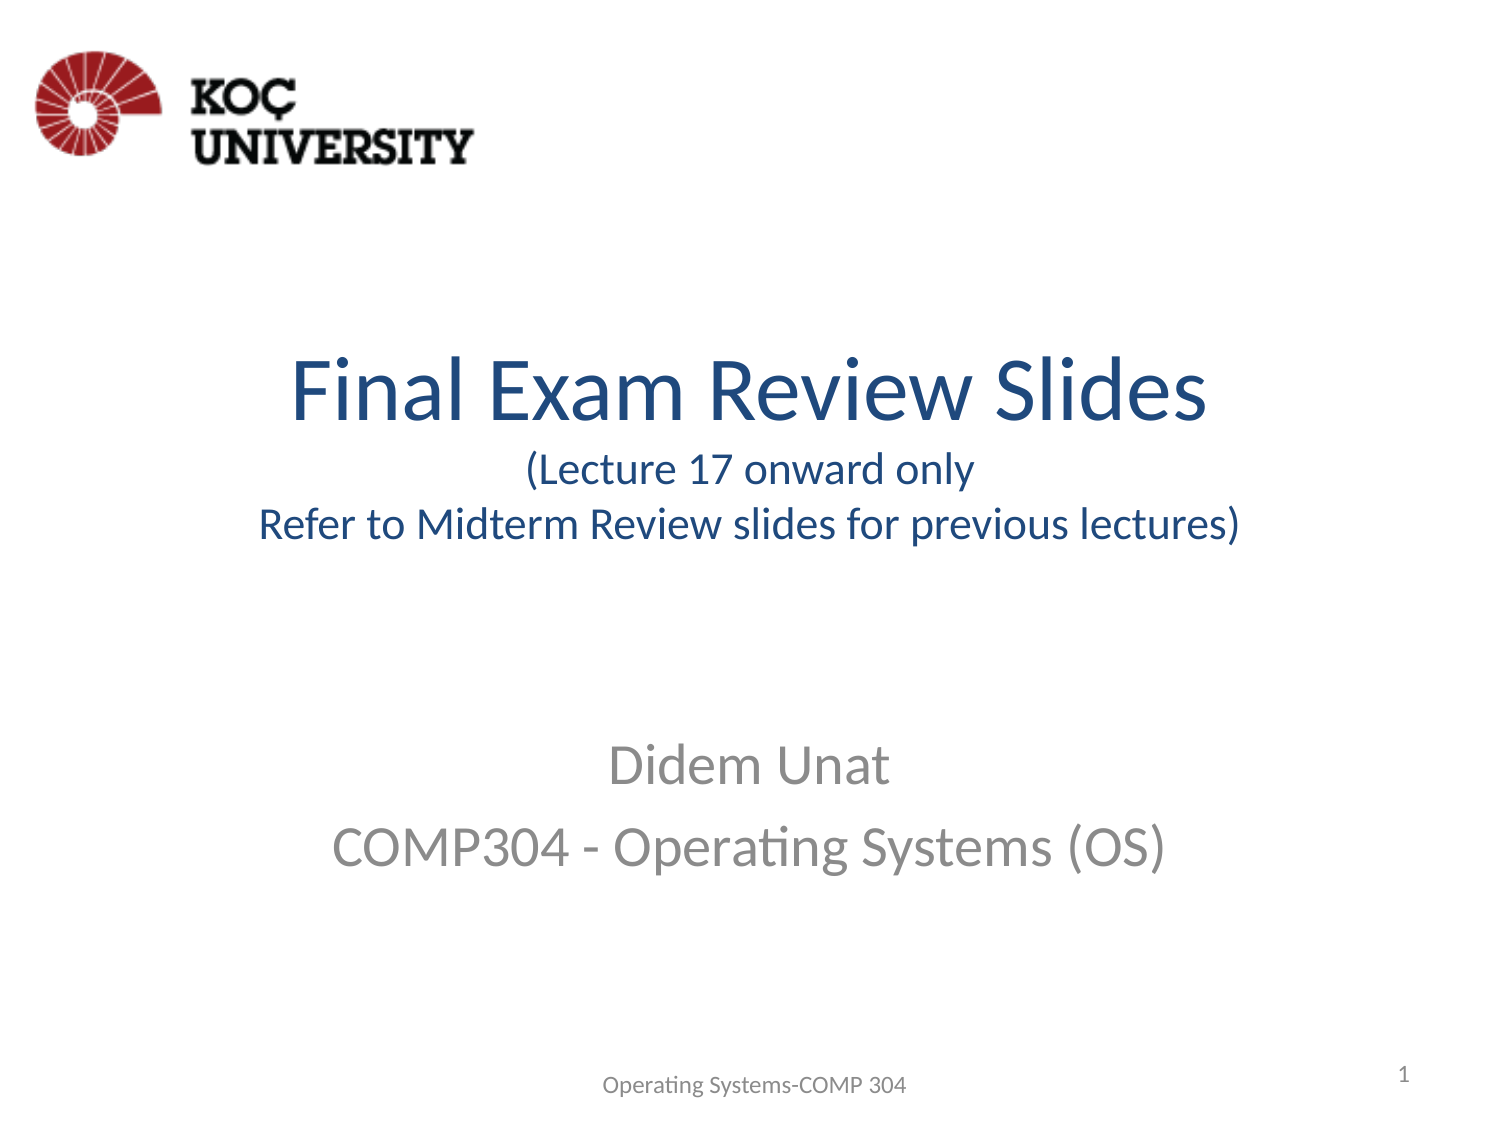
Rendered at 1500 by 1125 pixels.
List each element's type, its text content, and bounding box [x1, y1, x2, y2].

footer Operating Systems-COMP 304 [435, 1042, 1075, 1125]
subtitle Didem Unat COMP304 - Operating Systems (OS) [225, 637, 1275, 925]
title Final Exam Review Slides (Lecture 17 onward only Refer to Midterm Review slides for previous lectures) [112, 318, 1388, 560]
picture [33, 0, 513, 196]
